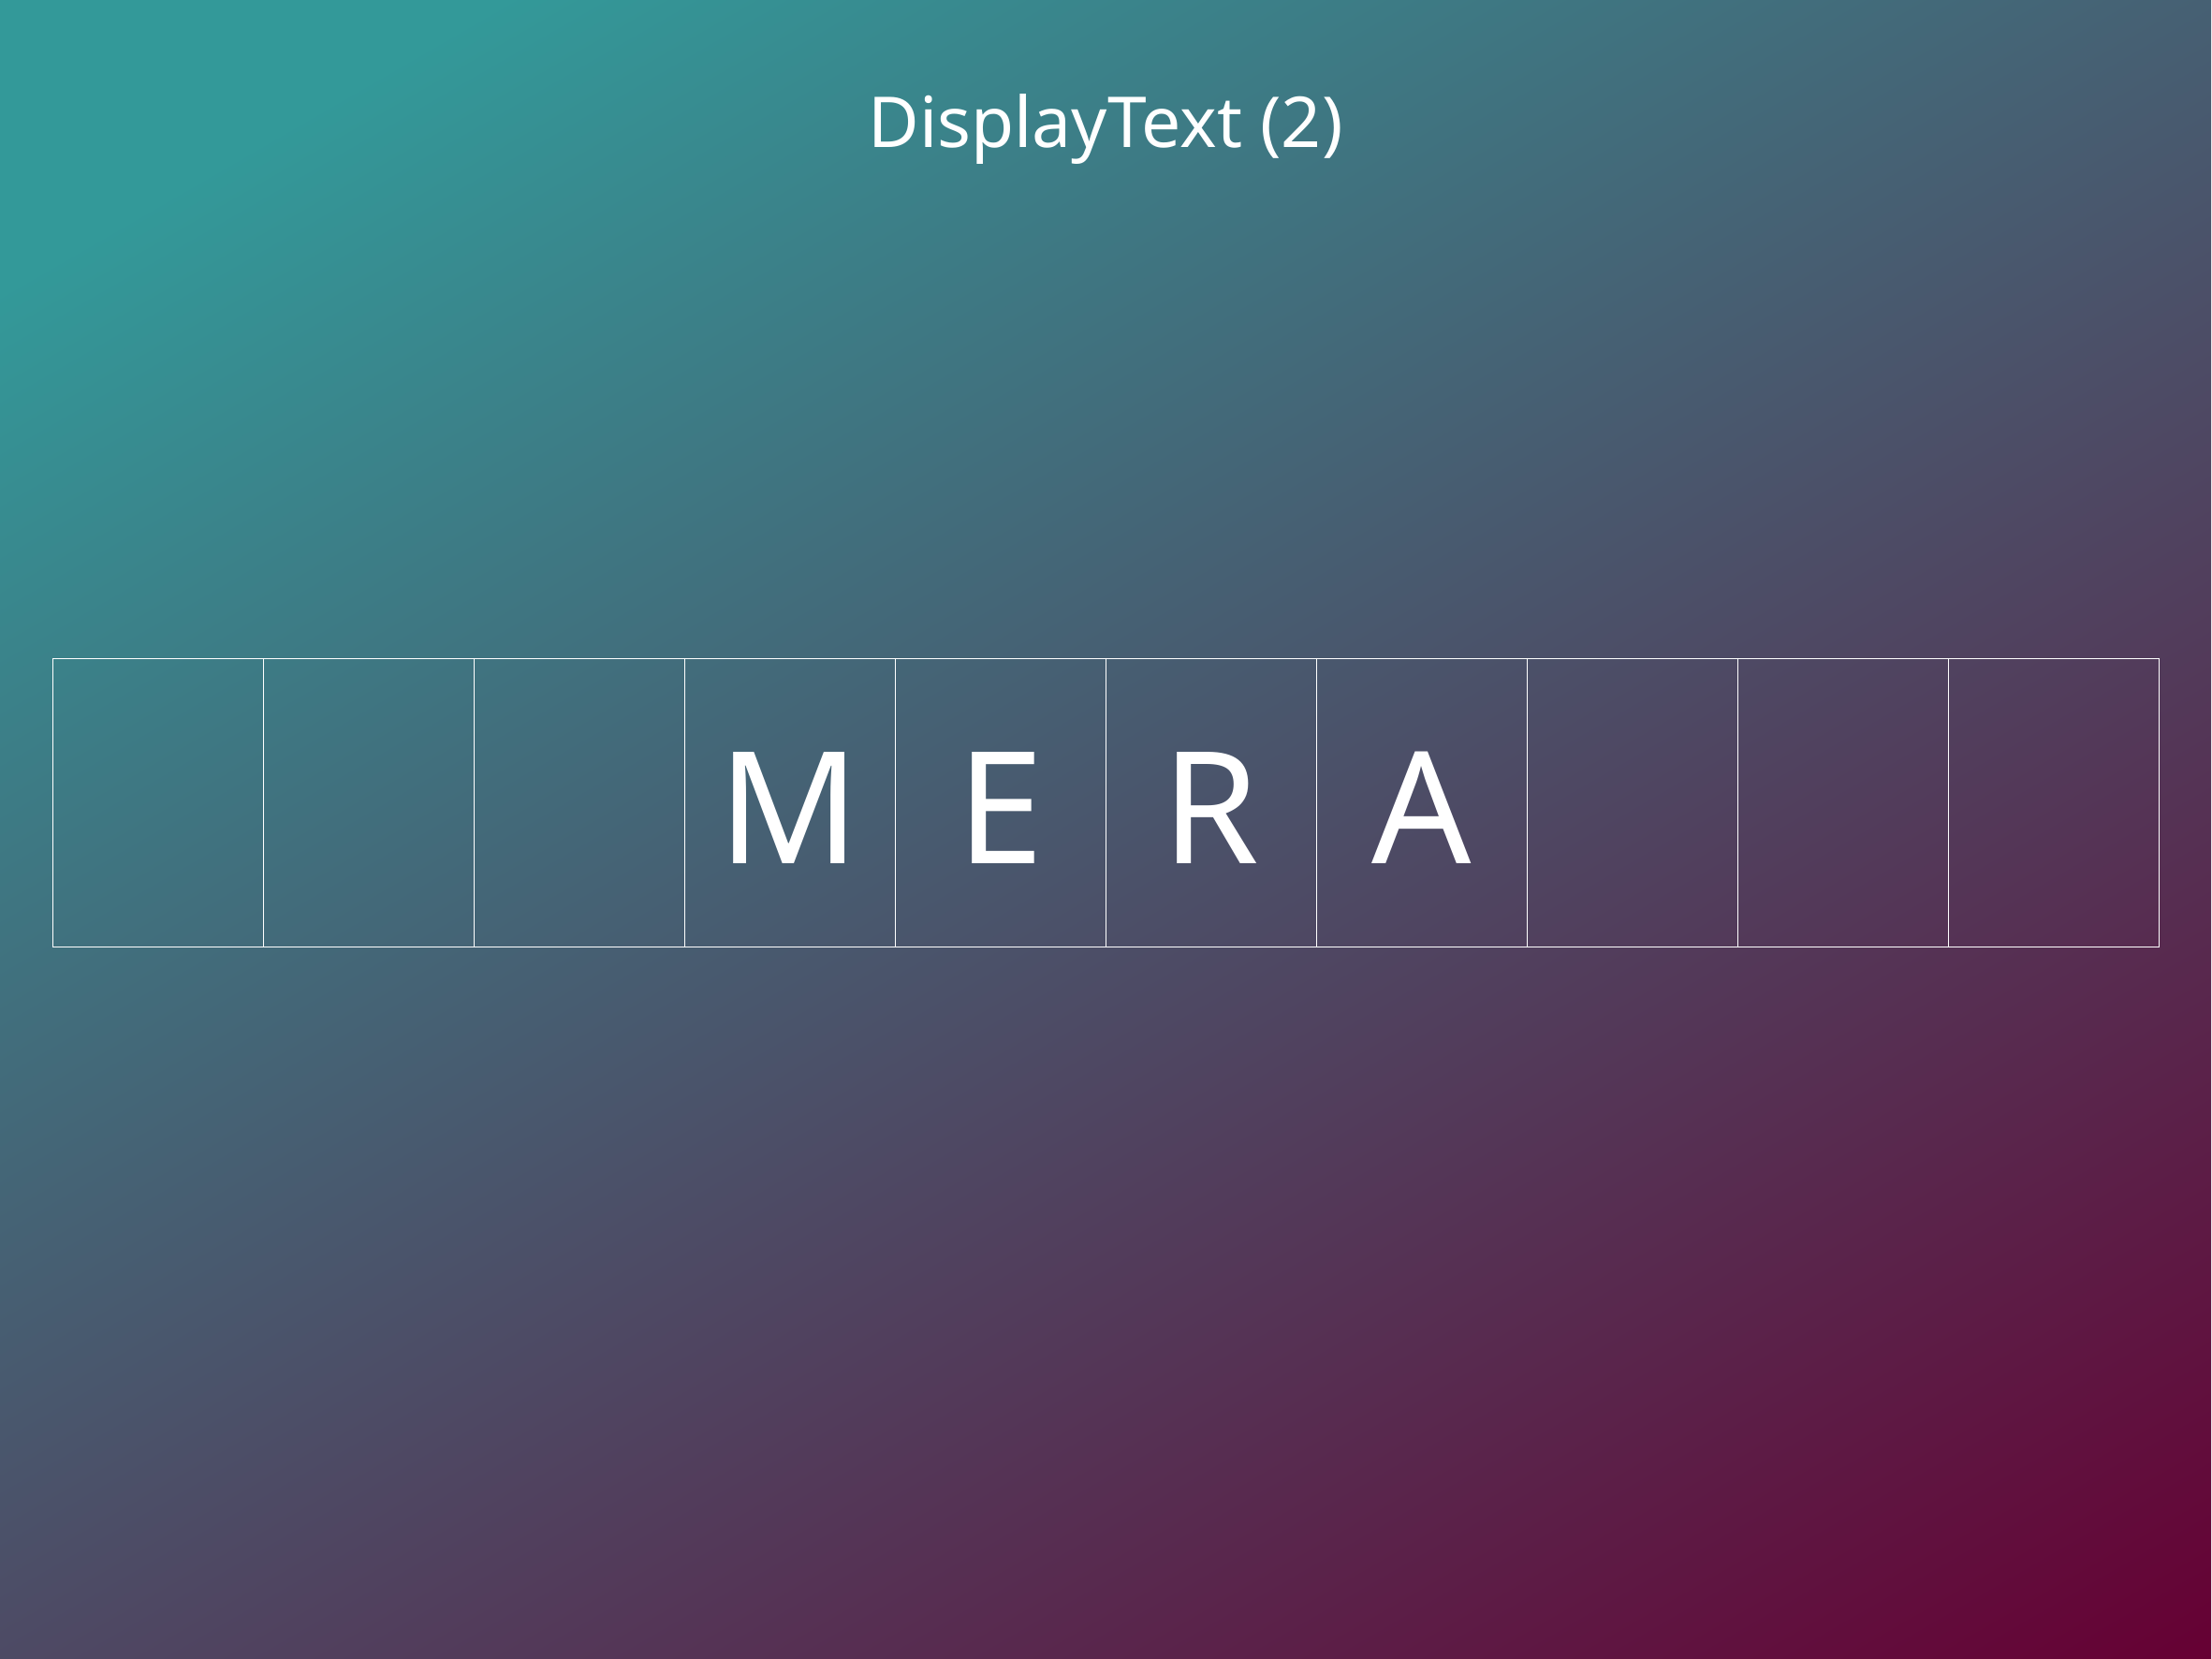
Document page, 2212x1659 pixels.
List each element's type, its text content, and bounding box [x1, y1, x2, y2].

table_header A [1317, 659, 1527, 947]
table_header [1528, 659, 1737, 947]
table_header M [685, 659, 895, 947]
table_header R [1106, 659, 1316, 947]
text_box DisplayText (2) [843, 65, 1368, 222]
table_header E [896, 659, 1106, 947]
table_header [264, 659, 474, 947]
table_header [475, 659, 684, 947]
table_header [1949, 659, 2159, 947]
table_header [53, 659, 263, 947]
table_header [1738, 659, 1948, 947]
